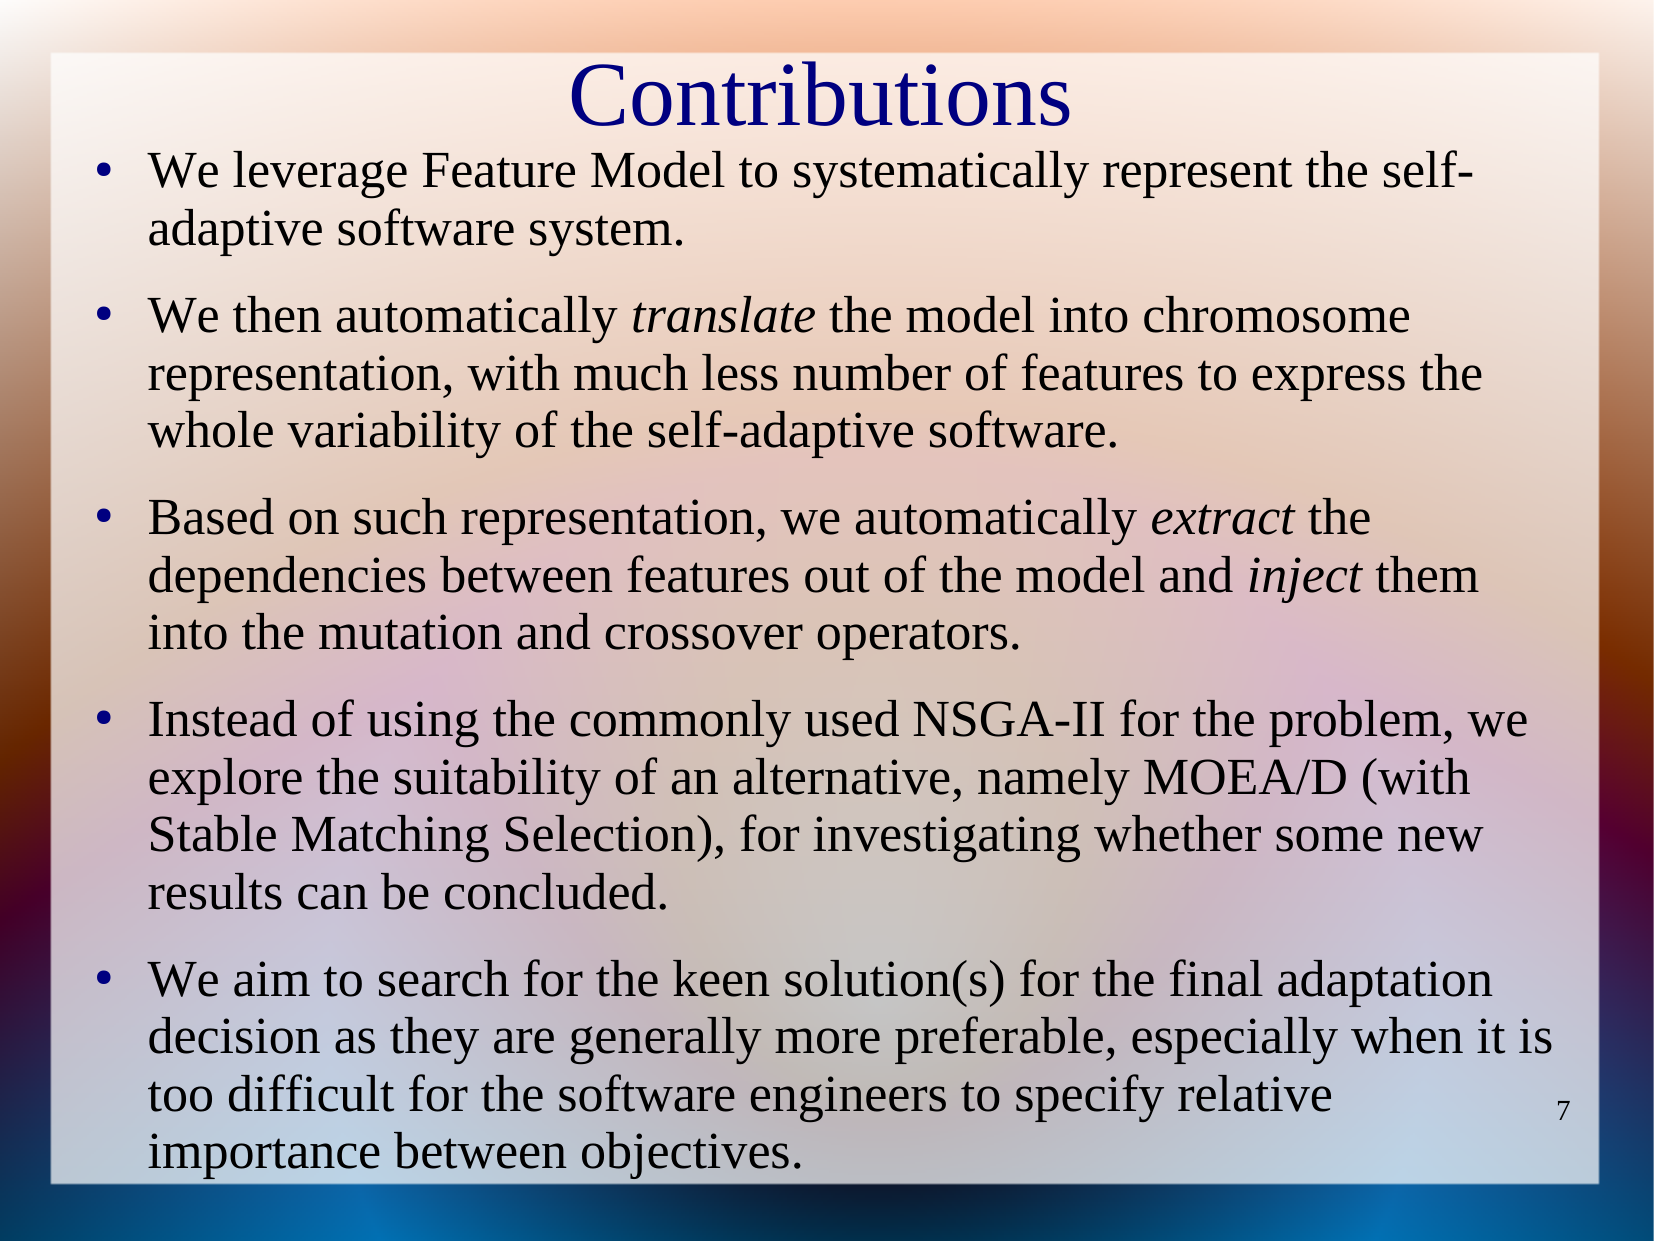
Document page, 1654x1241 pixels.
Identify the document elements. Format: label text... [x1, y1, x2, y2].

picture [0, 0, 1654, 1241]
list We leverage Feature Model to systematically represent the self-adaptive software system. We then automatically translate the model into chromosome representation, with much less number of features to express the whole variability of the self-adaptive software. Based on such representation, we automatically extract the dependencies between features out of the model and inject them into the mutation and crossover operators. Instead of using the commonly used NSGA-II for the problem, we explore the suitability of an alternative, namely MOEA/D (with Stable Matching Selection), for investigating whether some new results can be concluded. We aim to search for the keen solution(s) for the final adaptation decision as they are generally more preferable, especially when it is too difficult for the software engineers to specify relative importance between objectives. [76, 141, 1565, 1241]
title Contributions [76, 5, 1565, 141]
